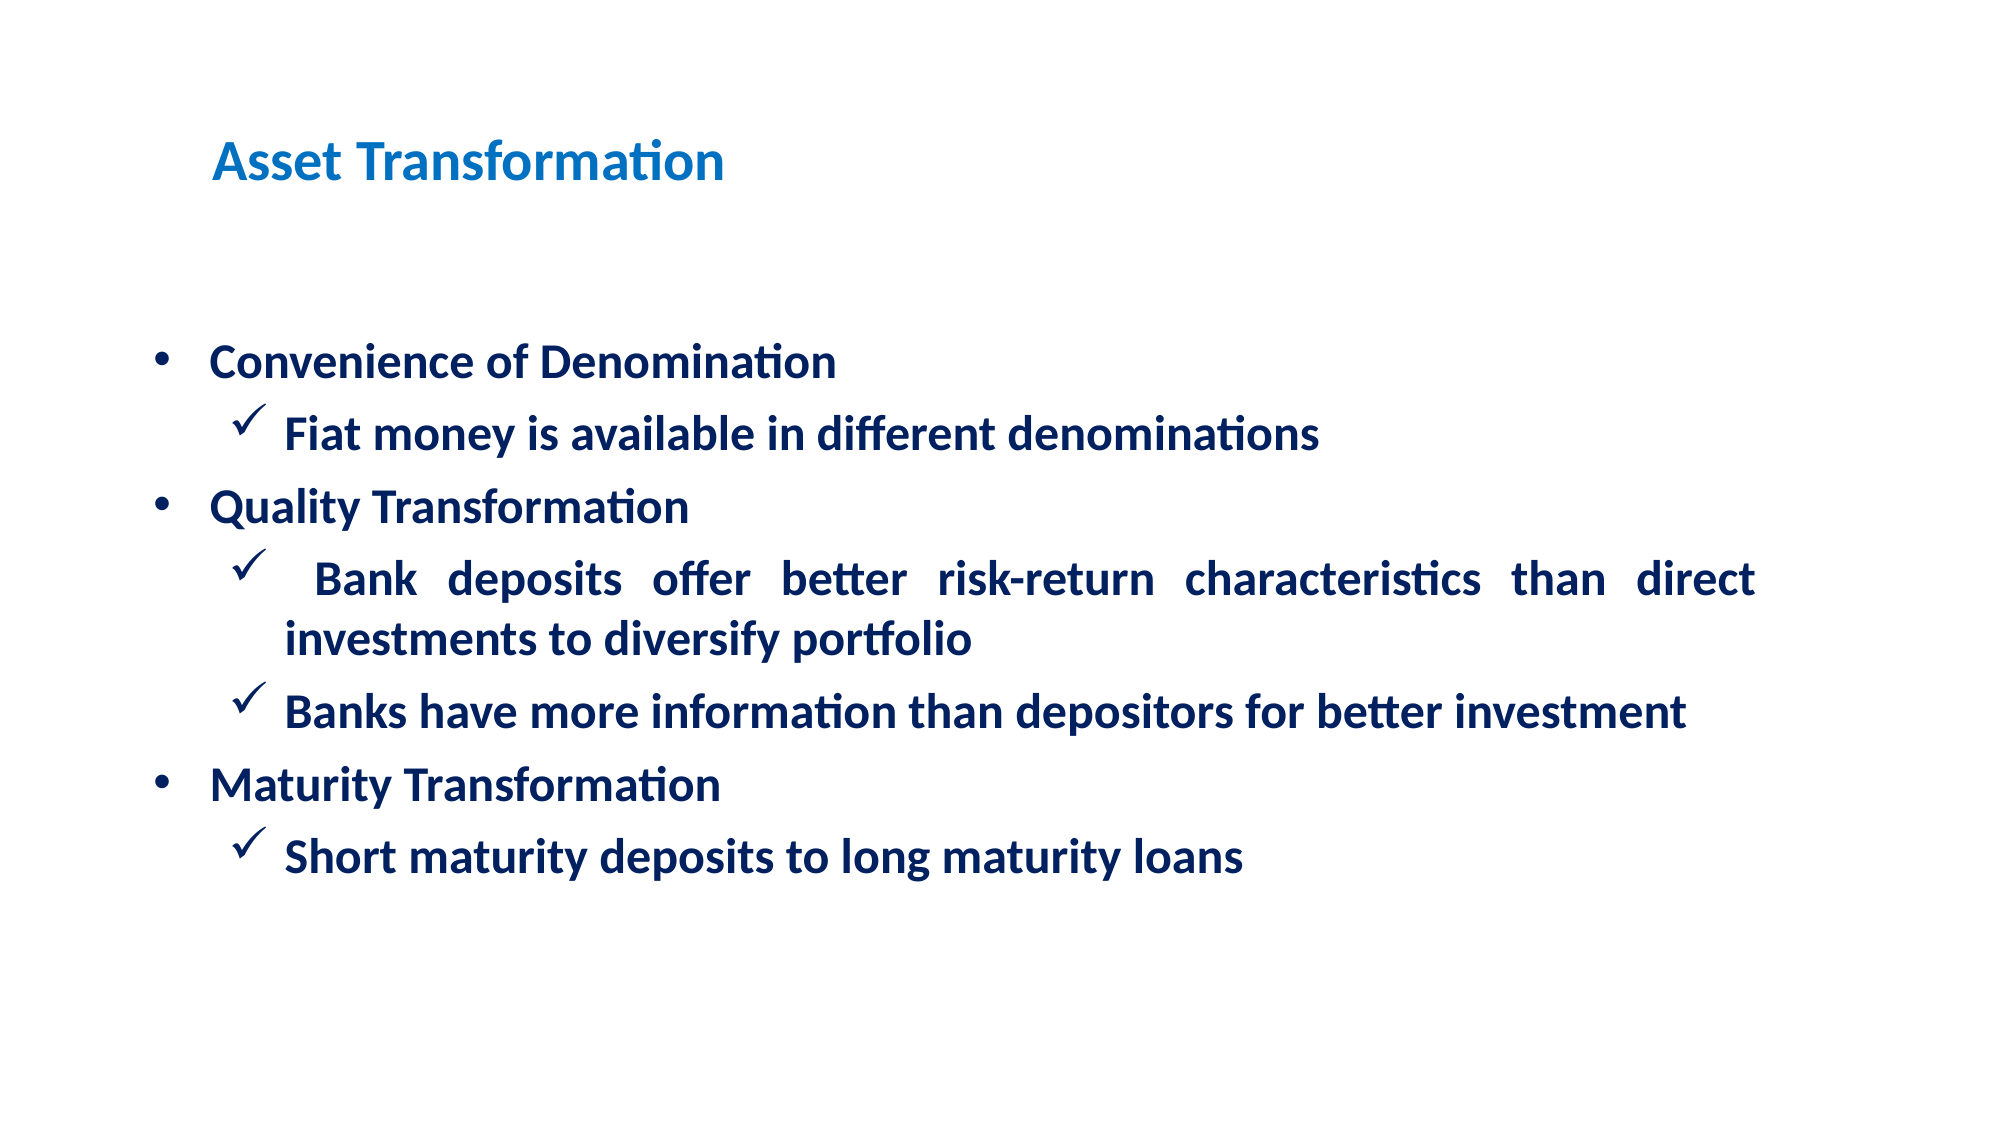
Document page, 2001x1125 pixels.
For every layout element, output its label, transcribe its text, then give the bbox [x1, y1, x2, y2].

text_box Convenience of Denomination Fiat money is available in different denominations Quality Transformation Bank deposits offer better risk-return characteristics than direct investments to diversify portfolio Banks have more information than depositors for better investment Maturity Transformation Short maturity deposits to long maturity loans [138, 320, 1772, 1125]
text_box Asset Transformation [197, 114, 1724, 200]
